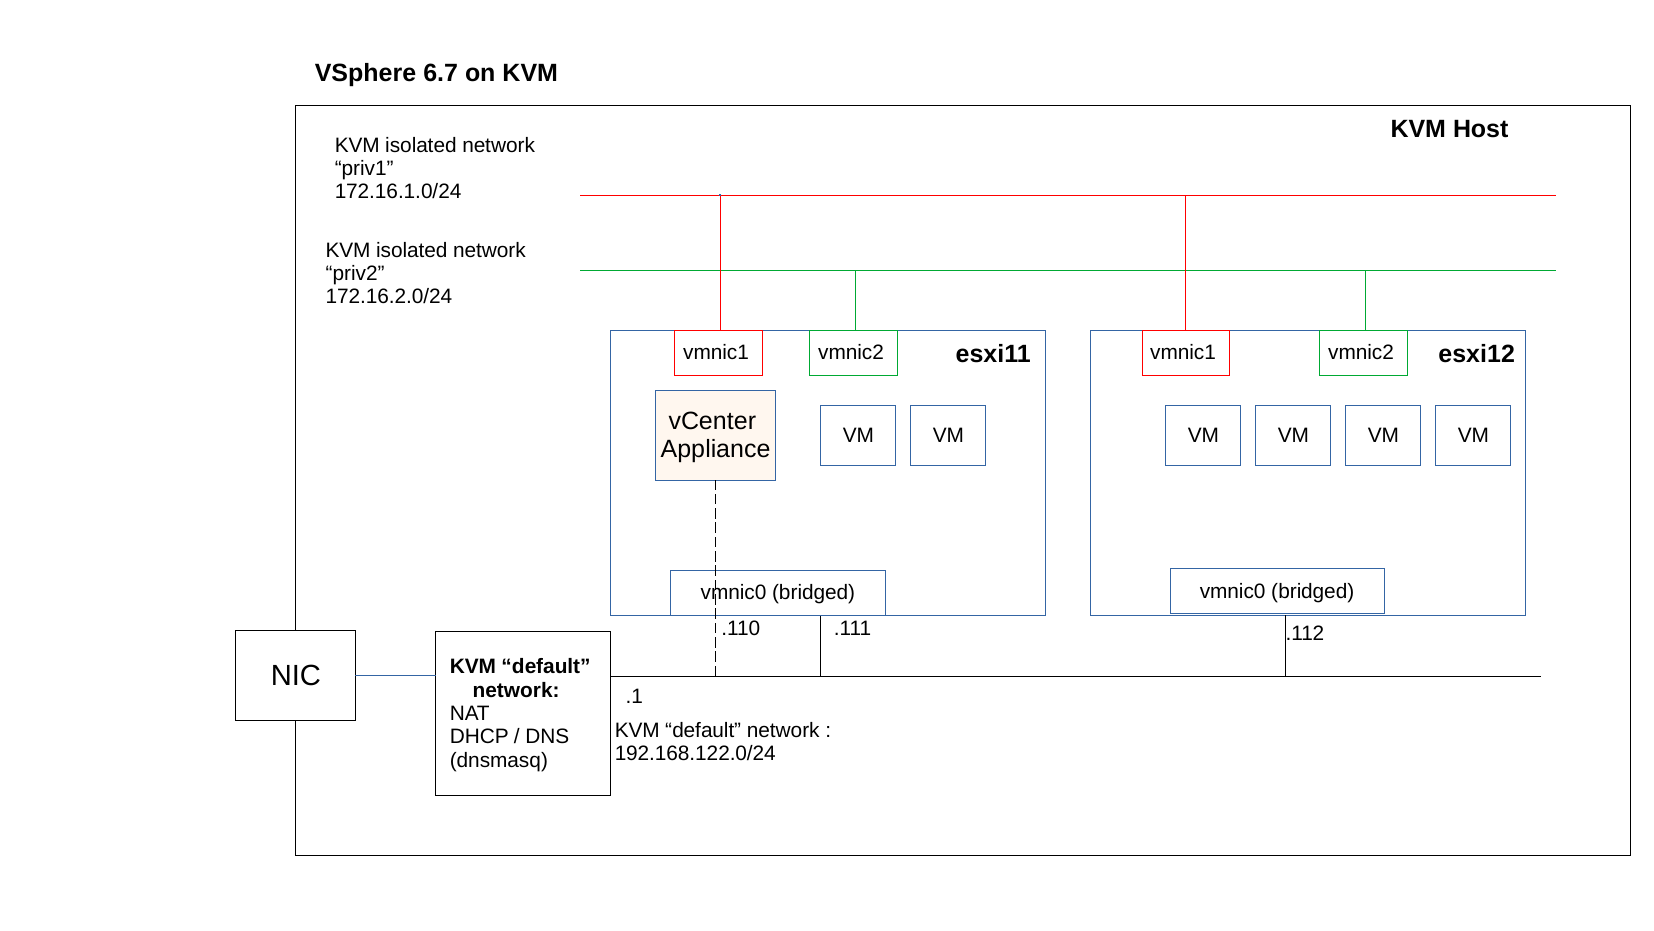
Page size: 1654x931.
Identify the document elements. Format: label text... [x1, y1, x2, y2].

text_box VM [1165, 405, 1241, 466]
text_box vCenter Appliance [655, 390, 776, 481]
text_box VM [1255, 405, 1331, 466]
text_box .1 [610, 677, 746, 736]
text_box vmnic2 [809, 330, 898, 376]
text_box VM [910, 405, 986, 466]
text_box NIC [235, 630, 356, 721]
text_box VM [820, 405, 896, 466]
text_box vmnic1 [1142, 330, 1230, 376]
text_box vmnic2 [1319, 330, 1408, 376]
text_box VM [1345, 405, 1421, 466]
text_box esxi12 [1395, 332, 1531, 391]
text_box vmnic1 [674, 330, 763, 376]
text_box KVM “default” network : 192.168.122.0/24 [600, 711, 946, 811]
text_box vmnic0 (bridged) [670, 570, 886, 616]
text_box VSphere 6.7 on KVM [300, 51, 646, 151]
text_box .110 [700, 609, 836, 668]
text_box KVM Host [1375, 107, 1631, 206]
text_box .111 [836, 609, 955, 668]
text_box vmnic0 (bridged) [1170, 568, 1385, 614]
text_box VM [1435, 405, 1511, 466]
text_box KVM isolated network “priv2” 172.16.2.0/24 [310, 231, 656, 331]
text_box KVM “default” network: NAT DHCP / DNS (dnsmasq) [435, 631, 611, 796]
text_box esxi11 [910, 332, 1046, 391]
text_box KVM isolated network “priv1” 172.16.1.0/24 [319, 126, 665, 226]
text_box .112 [1270, 613, 1406, 672]
